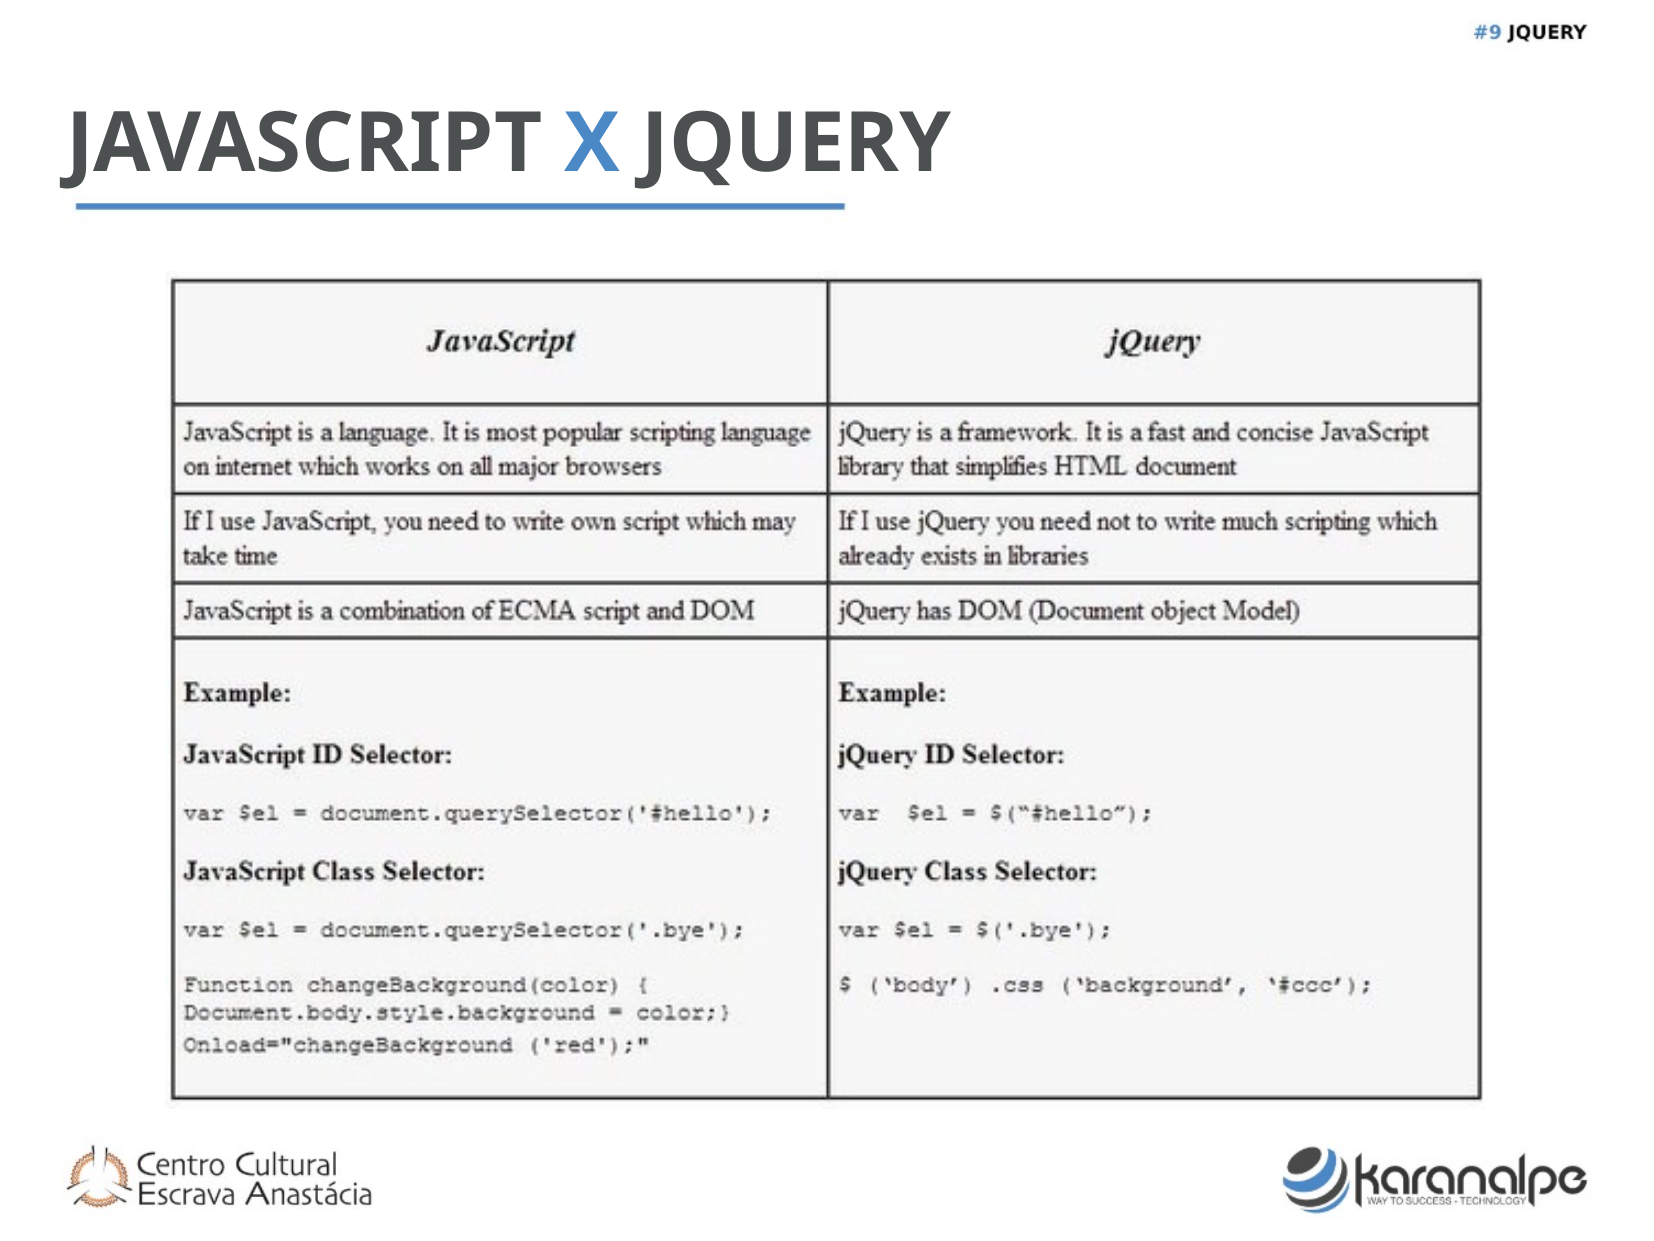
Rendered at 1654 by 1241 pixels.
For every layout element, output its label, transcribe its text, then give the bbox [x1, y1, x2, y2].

picture [0, 0, 1654, 1241]
title JAVASCRIPT X JQUERY [66, 35, 1555, 243]
